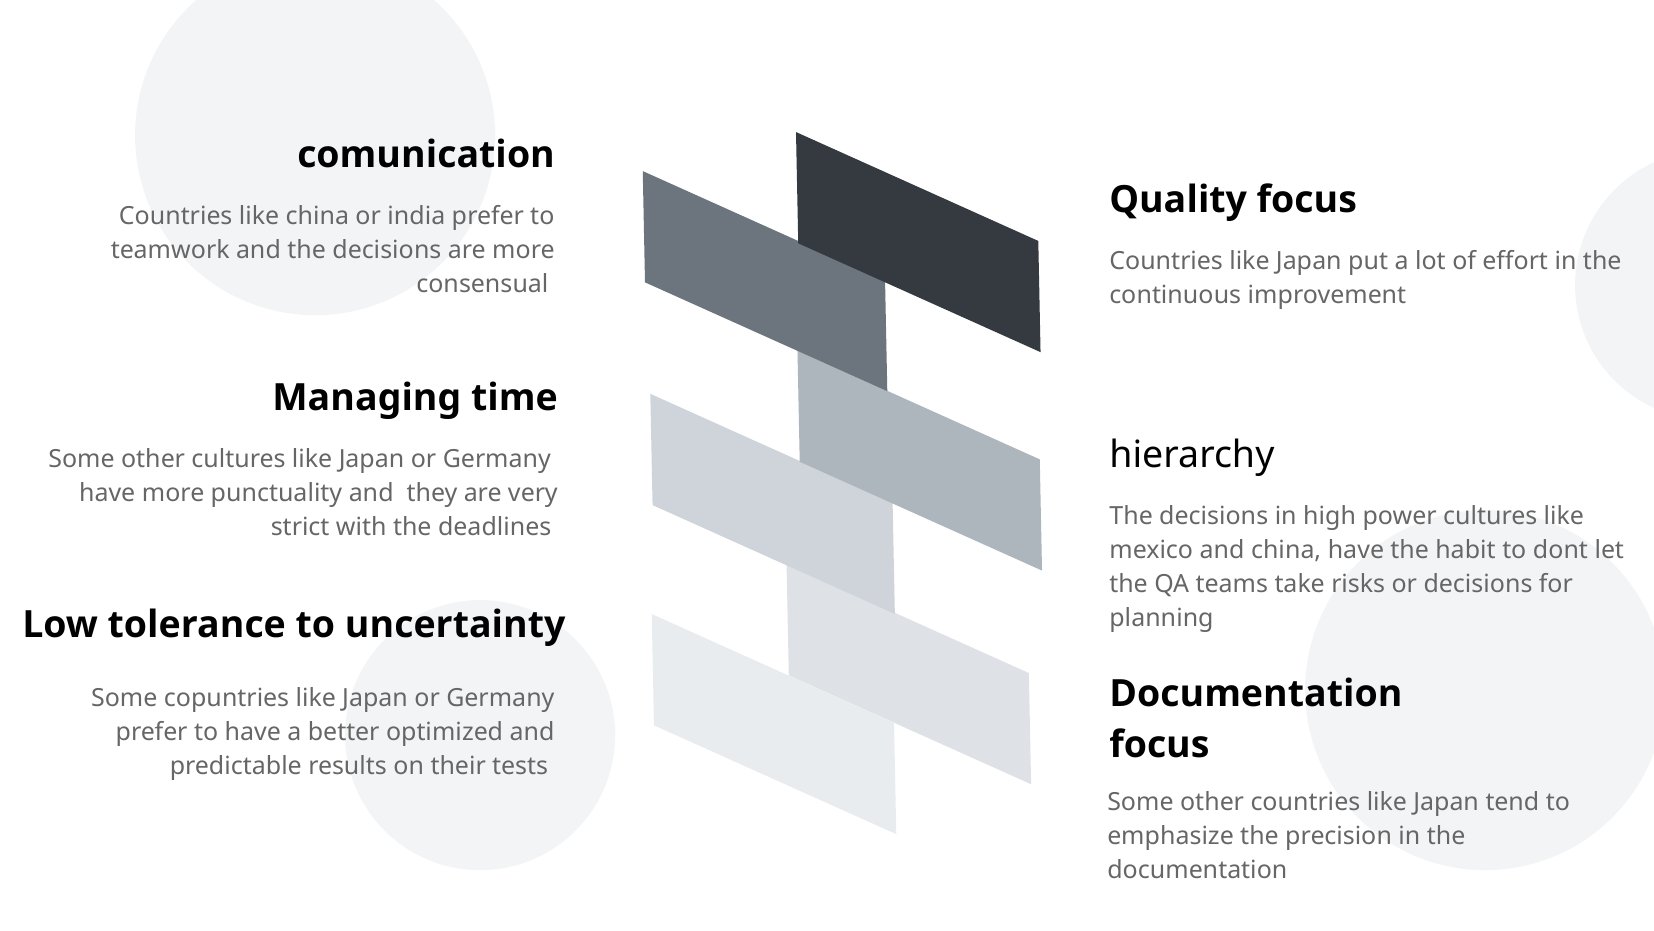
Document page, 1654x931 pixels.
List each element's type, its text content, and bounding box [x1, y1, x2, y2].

text_box Some other countries like Japan tend to emphasize the precision in the documentation [1092, 776, 1648, 900]
text_box Some copuntries like Japan or Germany prefer to have a better optimized and predictable results on their tests [15, 708, 571, 796]
text_box Quality focus [1094, 165, 1425, 231]
text_box Some other cultures like Japan or Germany have more punctuality and they are very strict with the deadlines [18, 432, 574, 590]
text_box Countries like Japan put a lot of effort in the continuous improvement [1094, 235, 1650, 358]
text_box Low tolerance to uncertainty [0, 590, 591, 708]
text_box The decisions in high power cultures like mexico and china, have the habit to dont let the QA teams take risks or decisions for planning [1094, 490, 1650, 642]
text_box hierarchy [1094, 420, 1425, 489]
text_box Documentation focus [1094, 659, 1425, 777]
text_box comunication [240, 120, 571, 186]
text_box Managing time [243, 362, 574, 429]
text_box Countries like china or india prefer to teamwork and the decisions are more consensual [15, 190, 571, 313]
